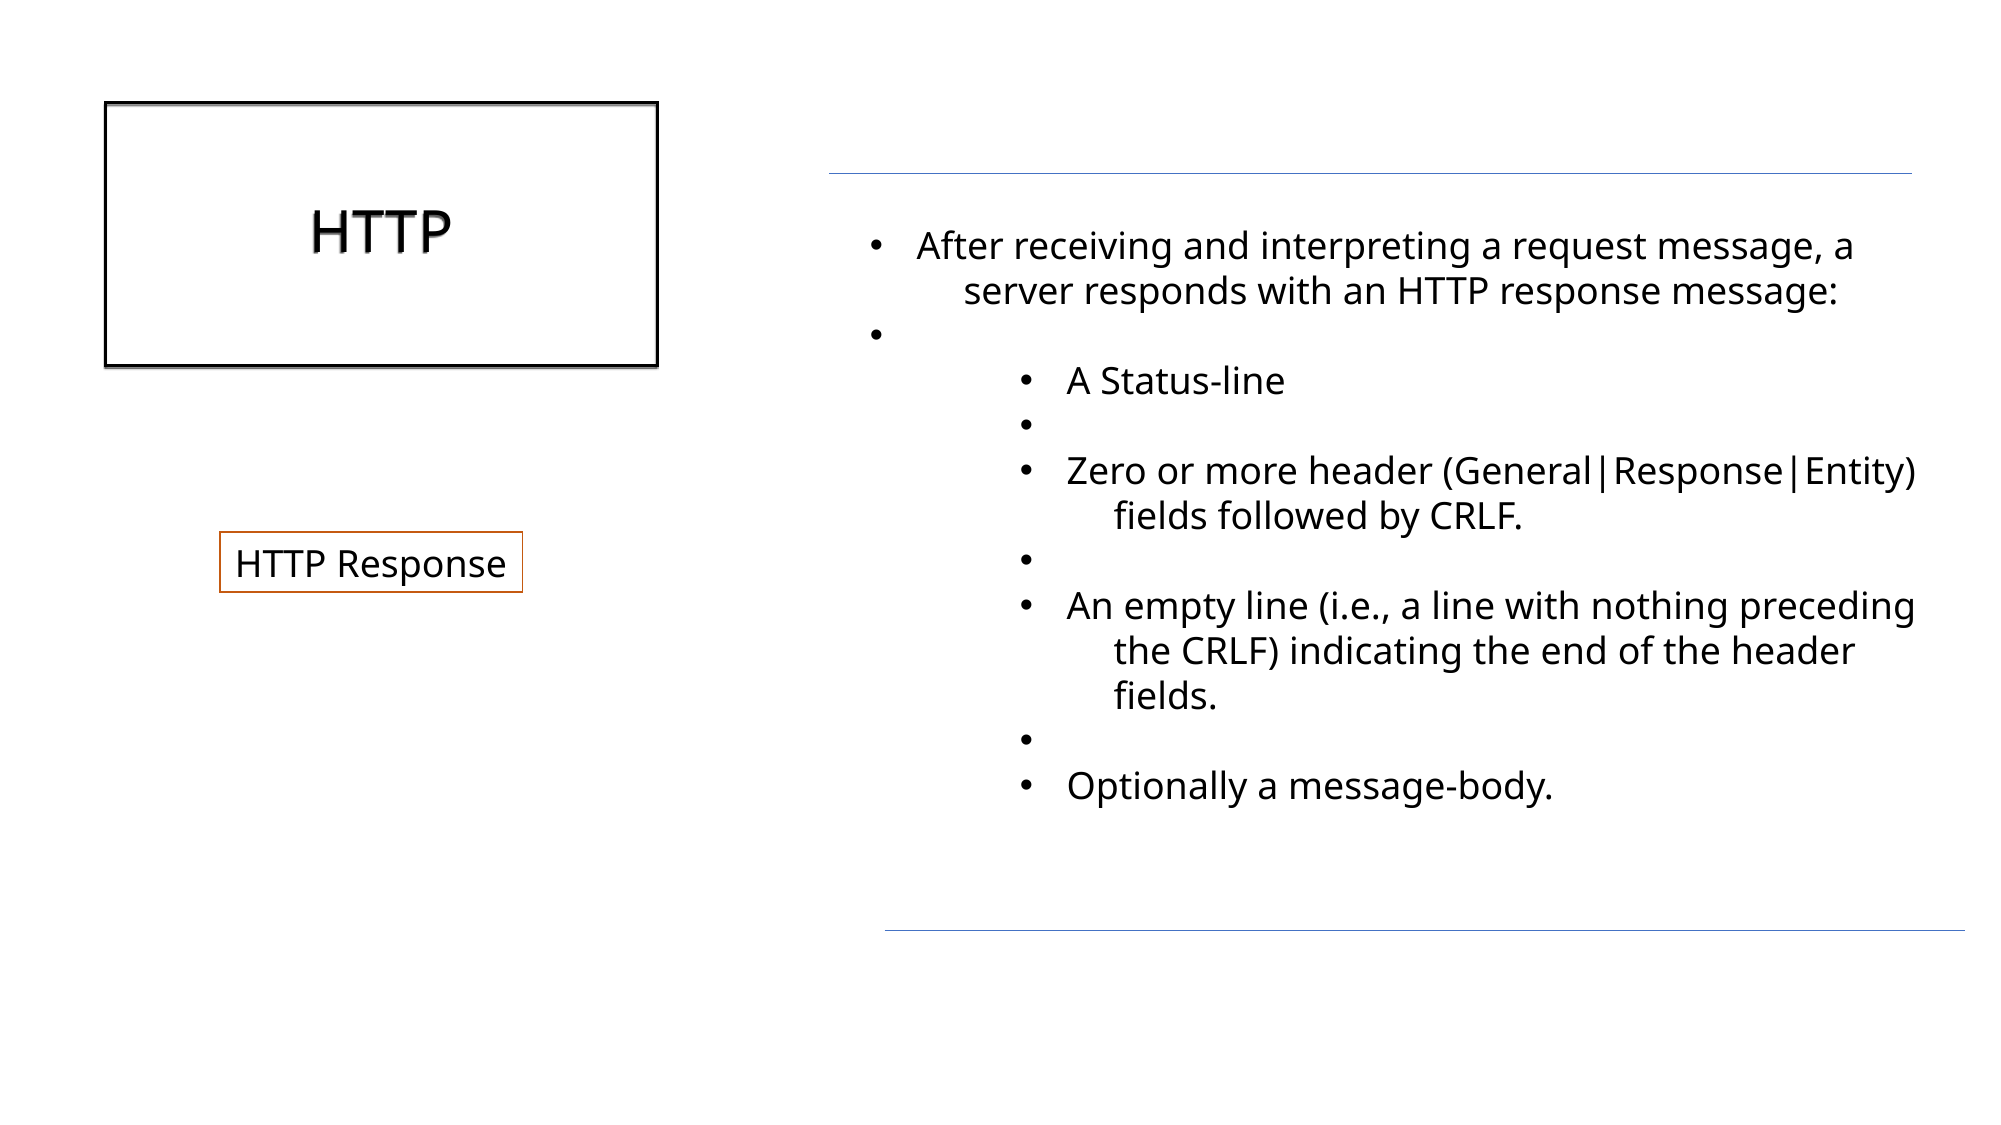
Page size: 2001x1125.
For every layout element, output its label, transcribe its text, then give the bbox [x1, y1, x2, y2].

title HTTP [105, 102, 658, 366]
text_box HTTP Response [220, 532, 523, 592]
text_box After receiving and interpreting a request message, a server responds with an HTTP response message: A Status-line Zero or more header (General|Response|Entity) fields followed by CRLF. An empty line (i.e., a line with nothing preceding the CRLF) indicating the end of the header fields. Optionally a message-body. [854, 214, 1938, 820]
